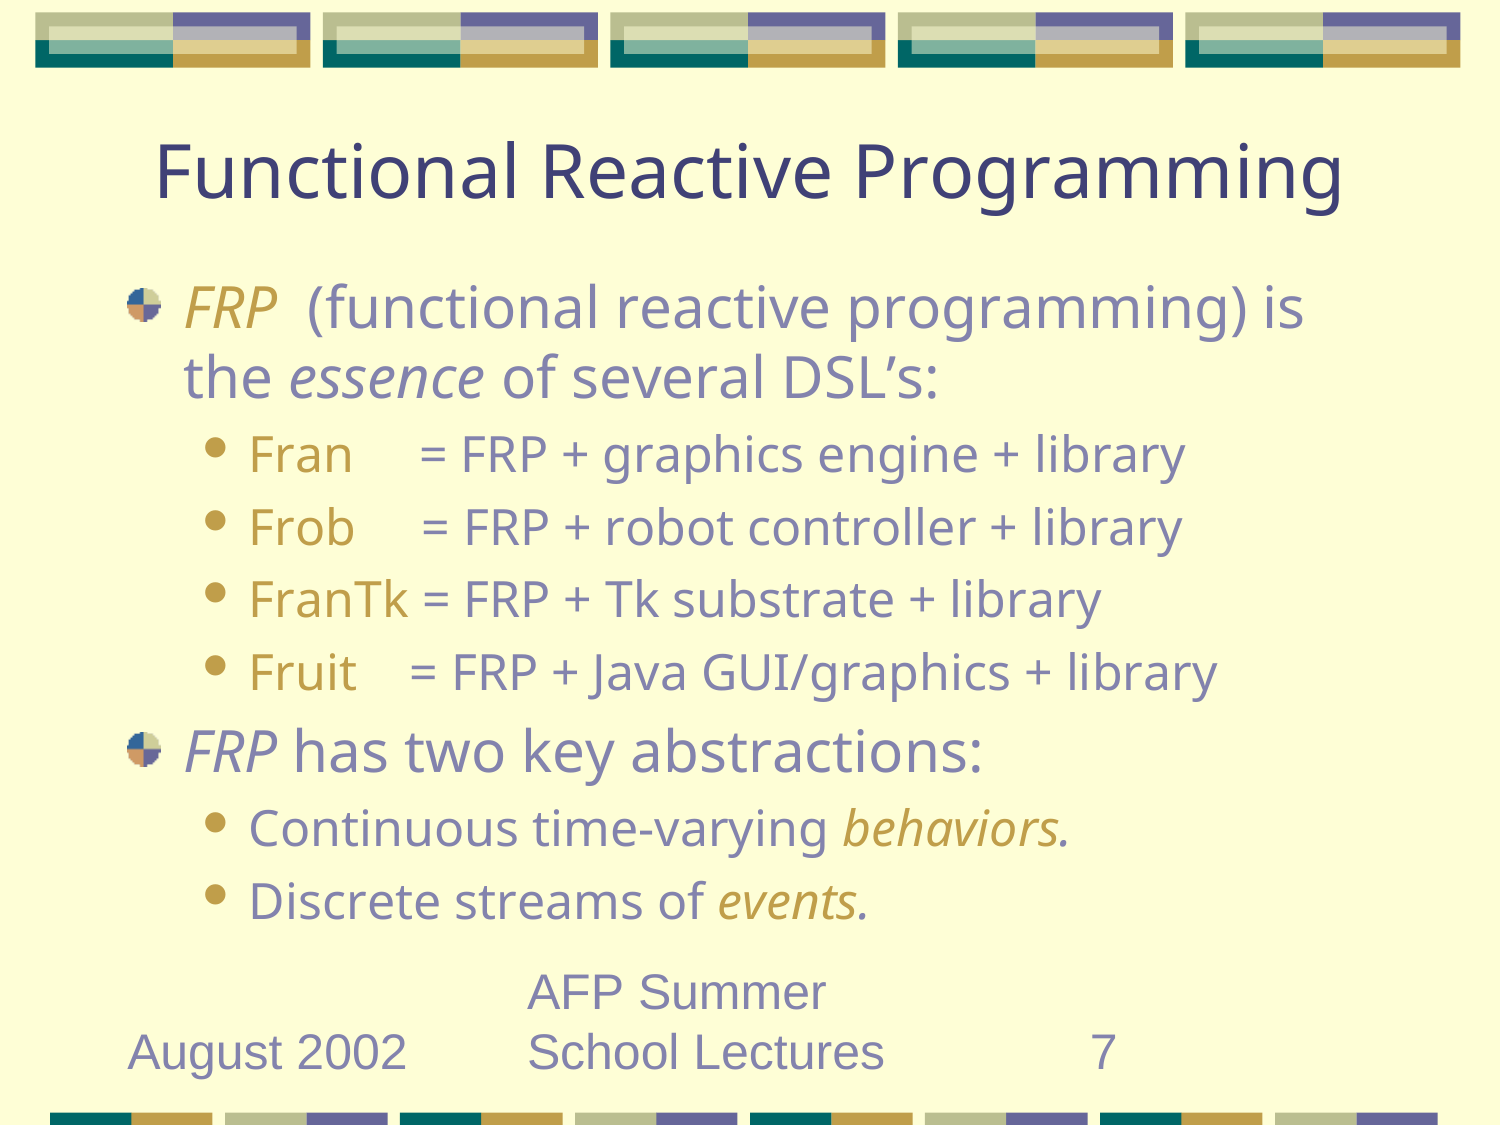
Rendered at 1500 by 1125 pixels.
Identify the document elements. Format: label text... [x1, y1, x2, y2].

list FRP (functional reactive programming) is the essence of several DSL’s: Fran = FRP + graphics engine + library Frob = FRP + robot controller + library FranTk = FRP + Tk substrate + library Fruit = FRP + Java GUI/graphics + library FRP has two key abstractions: Continuous time-varying behaviors. Discrete streams of events. [112, 262, 1388, 1001]
title Functional Reactive Programming [112, 99, 1388, 238]
